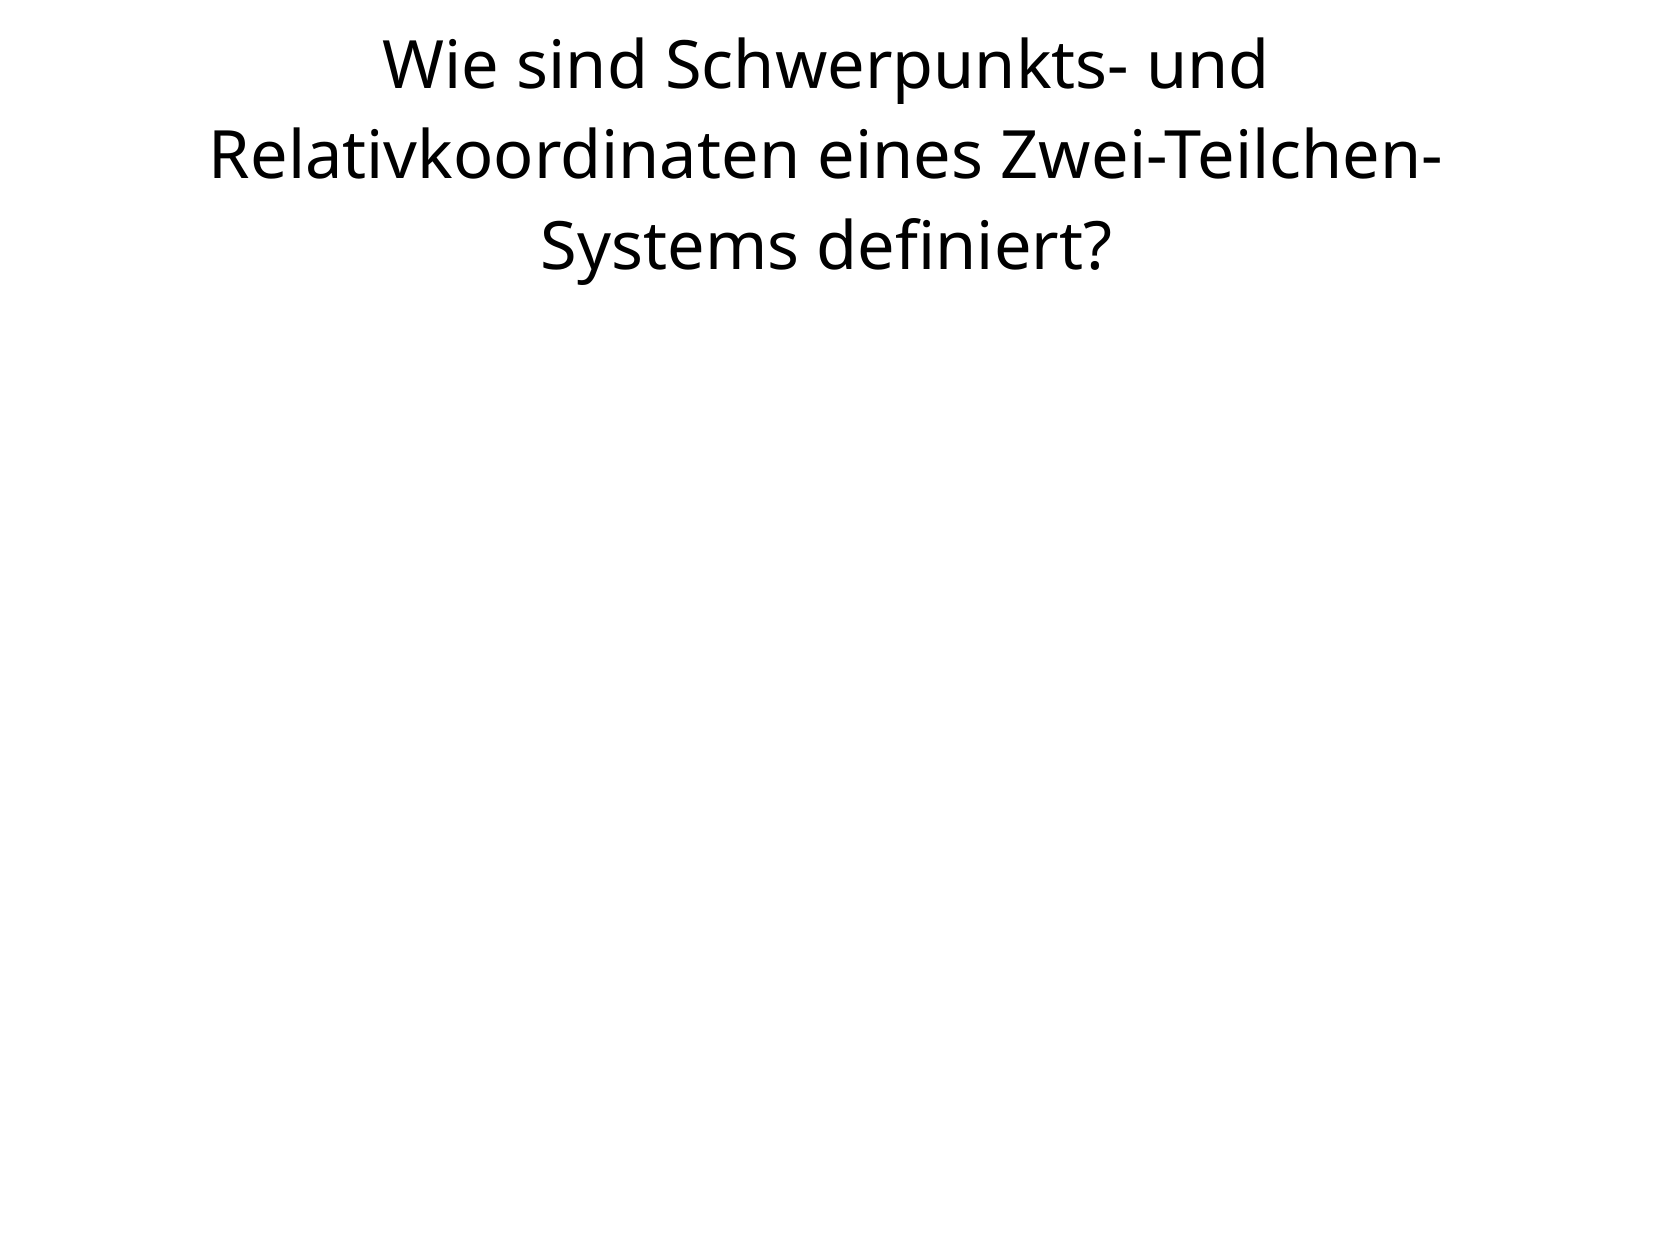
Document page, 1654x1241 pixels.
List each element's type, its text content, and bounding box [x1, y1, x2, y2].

title Wie sind Schwerpunkts- und Relativkoordinaten eines Zwei-Teilchen-Systems definiert? [82, 49, 1571, 257]
